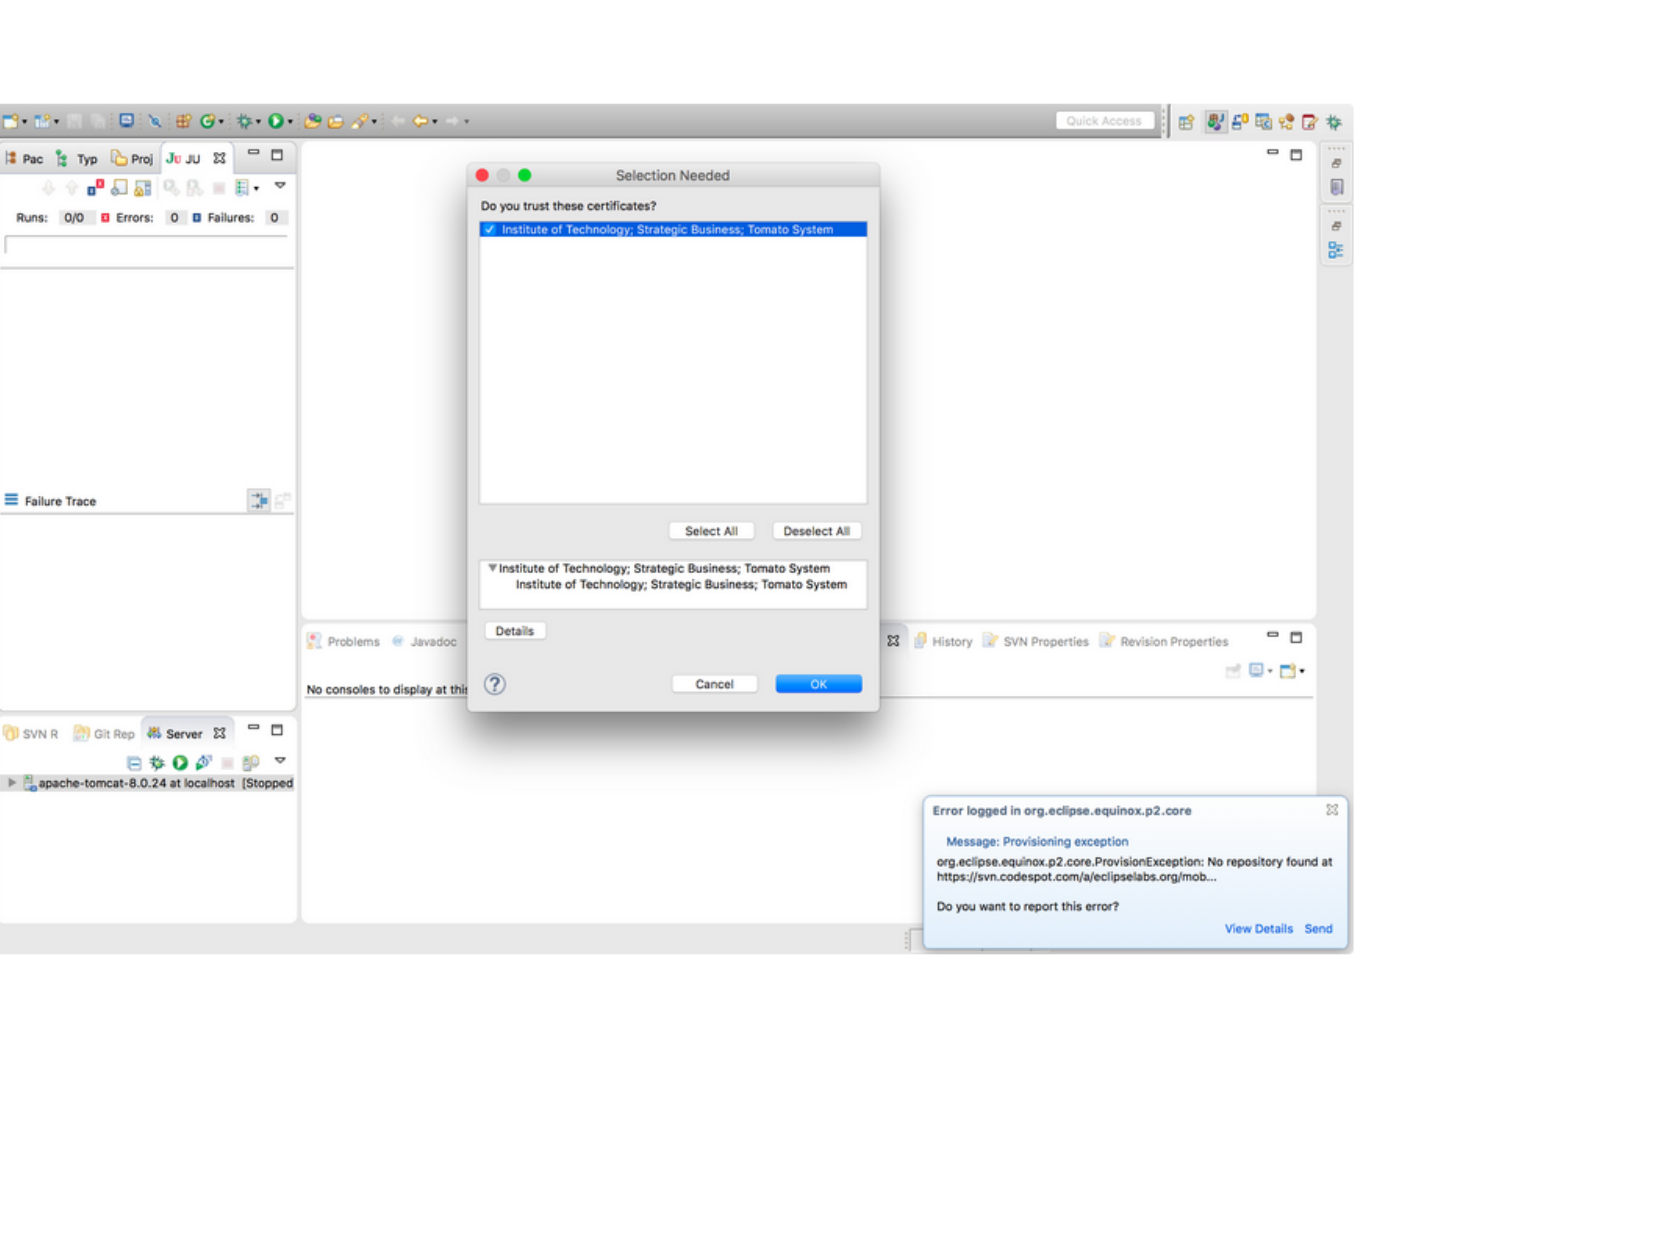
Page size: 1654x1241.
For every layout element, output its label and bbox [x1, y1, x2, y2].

picture [0, 101, 1357, 956]
